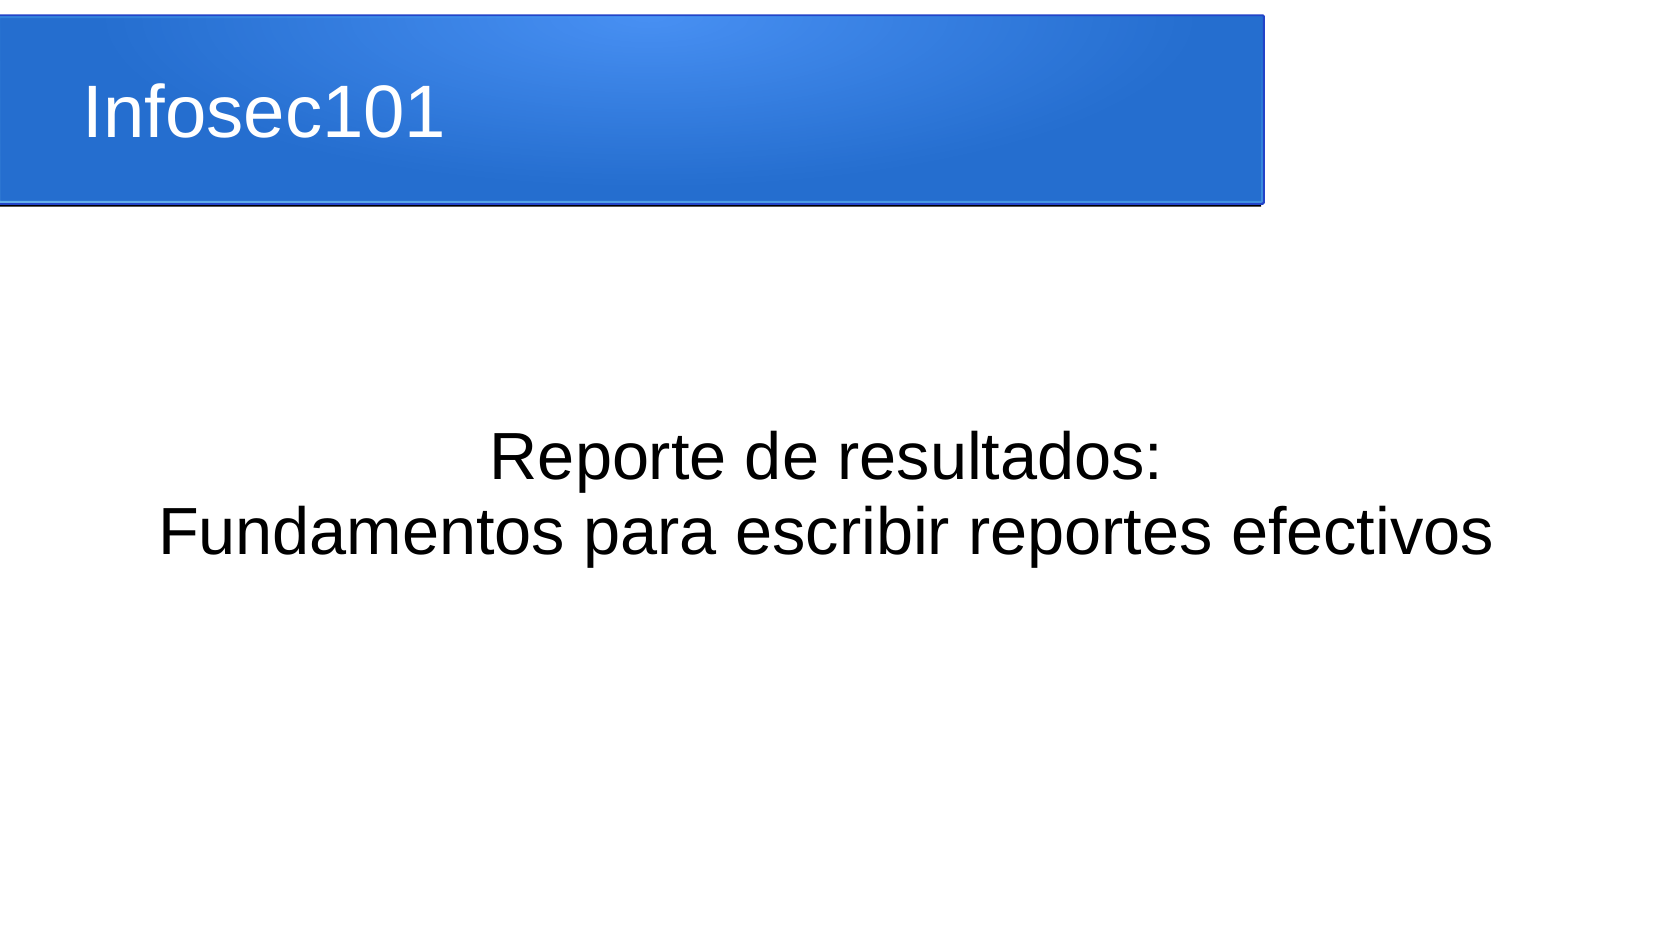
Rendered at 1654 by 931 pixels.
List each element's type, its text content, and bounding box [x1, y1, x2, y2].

subtitle Reporte de resultados: Fundamentos para escribir reportes efectivos [82, 224, 1571, 764]
title Infosec101 [82, 35, 1235, 189]
